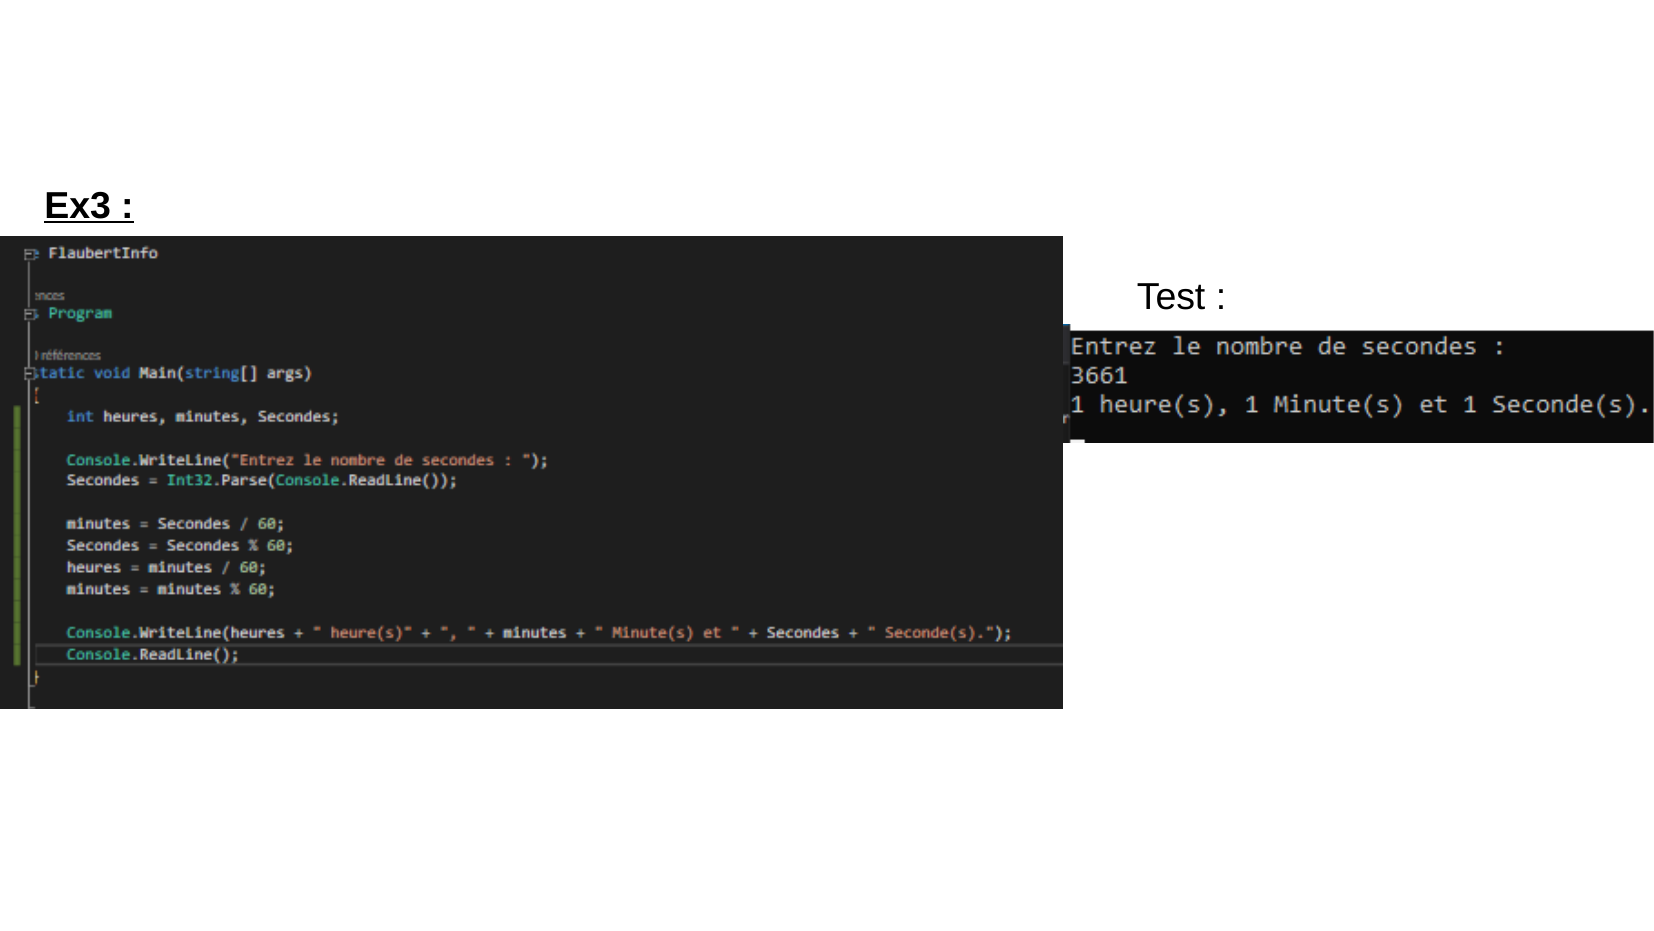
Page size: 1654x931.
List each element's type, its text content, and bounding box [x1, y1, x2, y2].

text_box Test : [1122, 267, 1242, 325]
text_box Ex3 : [29, 177, 149, 234]
picture [0, 236, 1654, 709]
